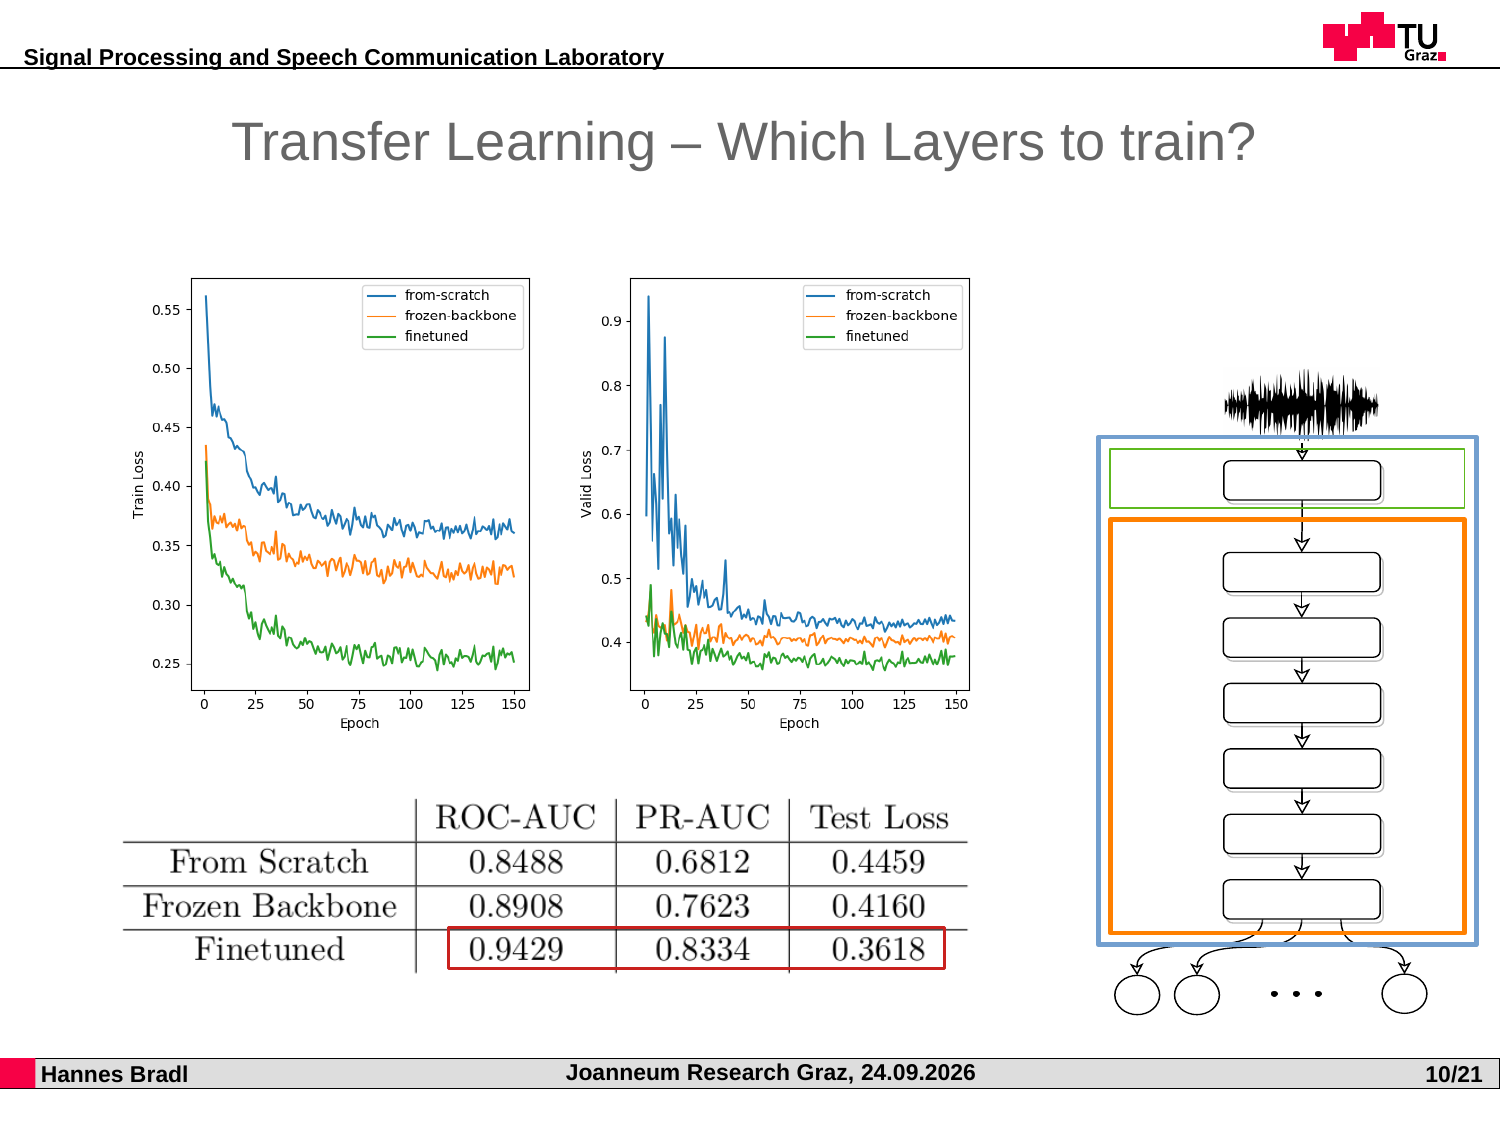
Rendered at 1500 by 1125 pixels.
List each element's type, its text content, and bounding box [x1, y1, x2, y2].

picture [106, 791, 981, 977]
picture [1101, 439, 1430, 942]
list Transfer Learning – Which Layers to train? [107, 106, 1382, 201]
picture [1113, 522, 1430, 931]
picture [1111, 450, 1430, 507]
picture [118, 263, 984, 745]
picture [1060, 366, 1430, 1040]
